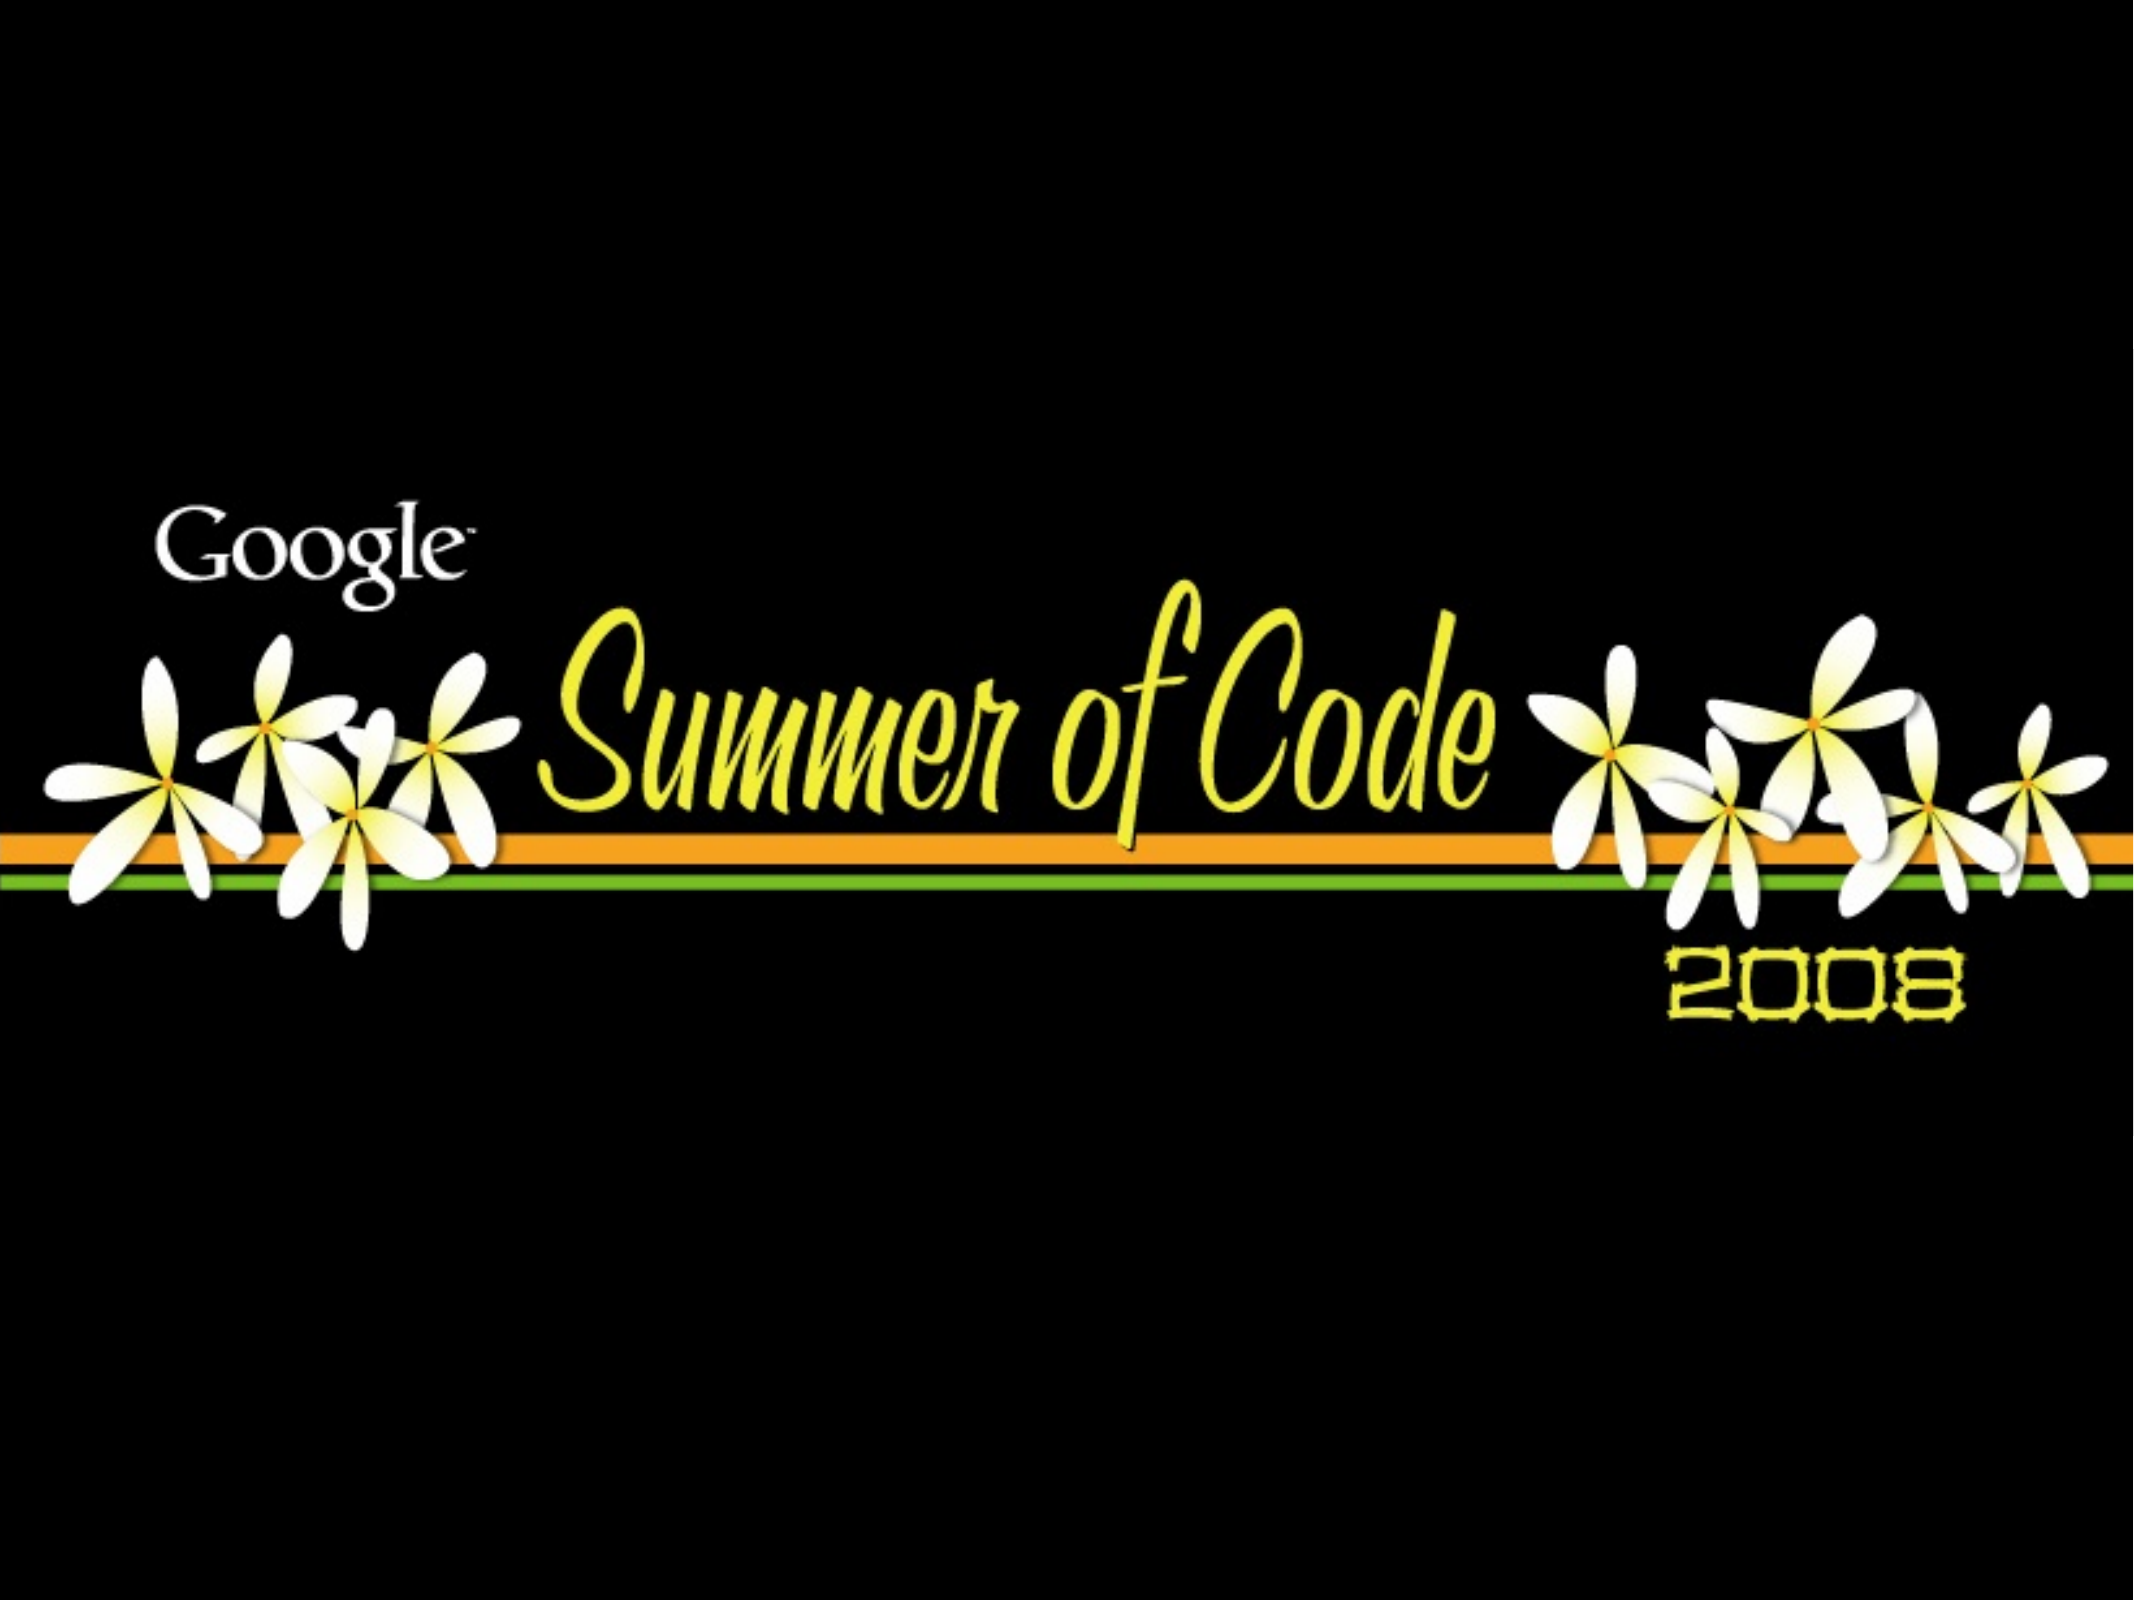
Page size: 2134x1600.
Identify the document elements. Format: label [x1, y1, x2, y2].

picture [0, 349, 2134, 1136]
